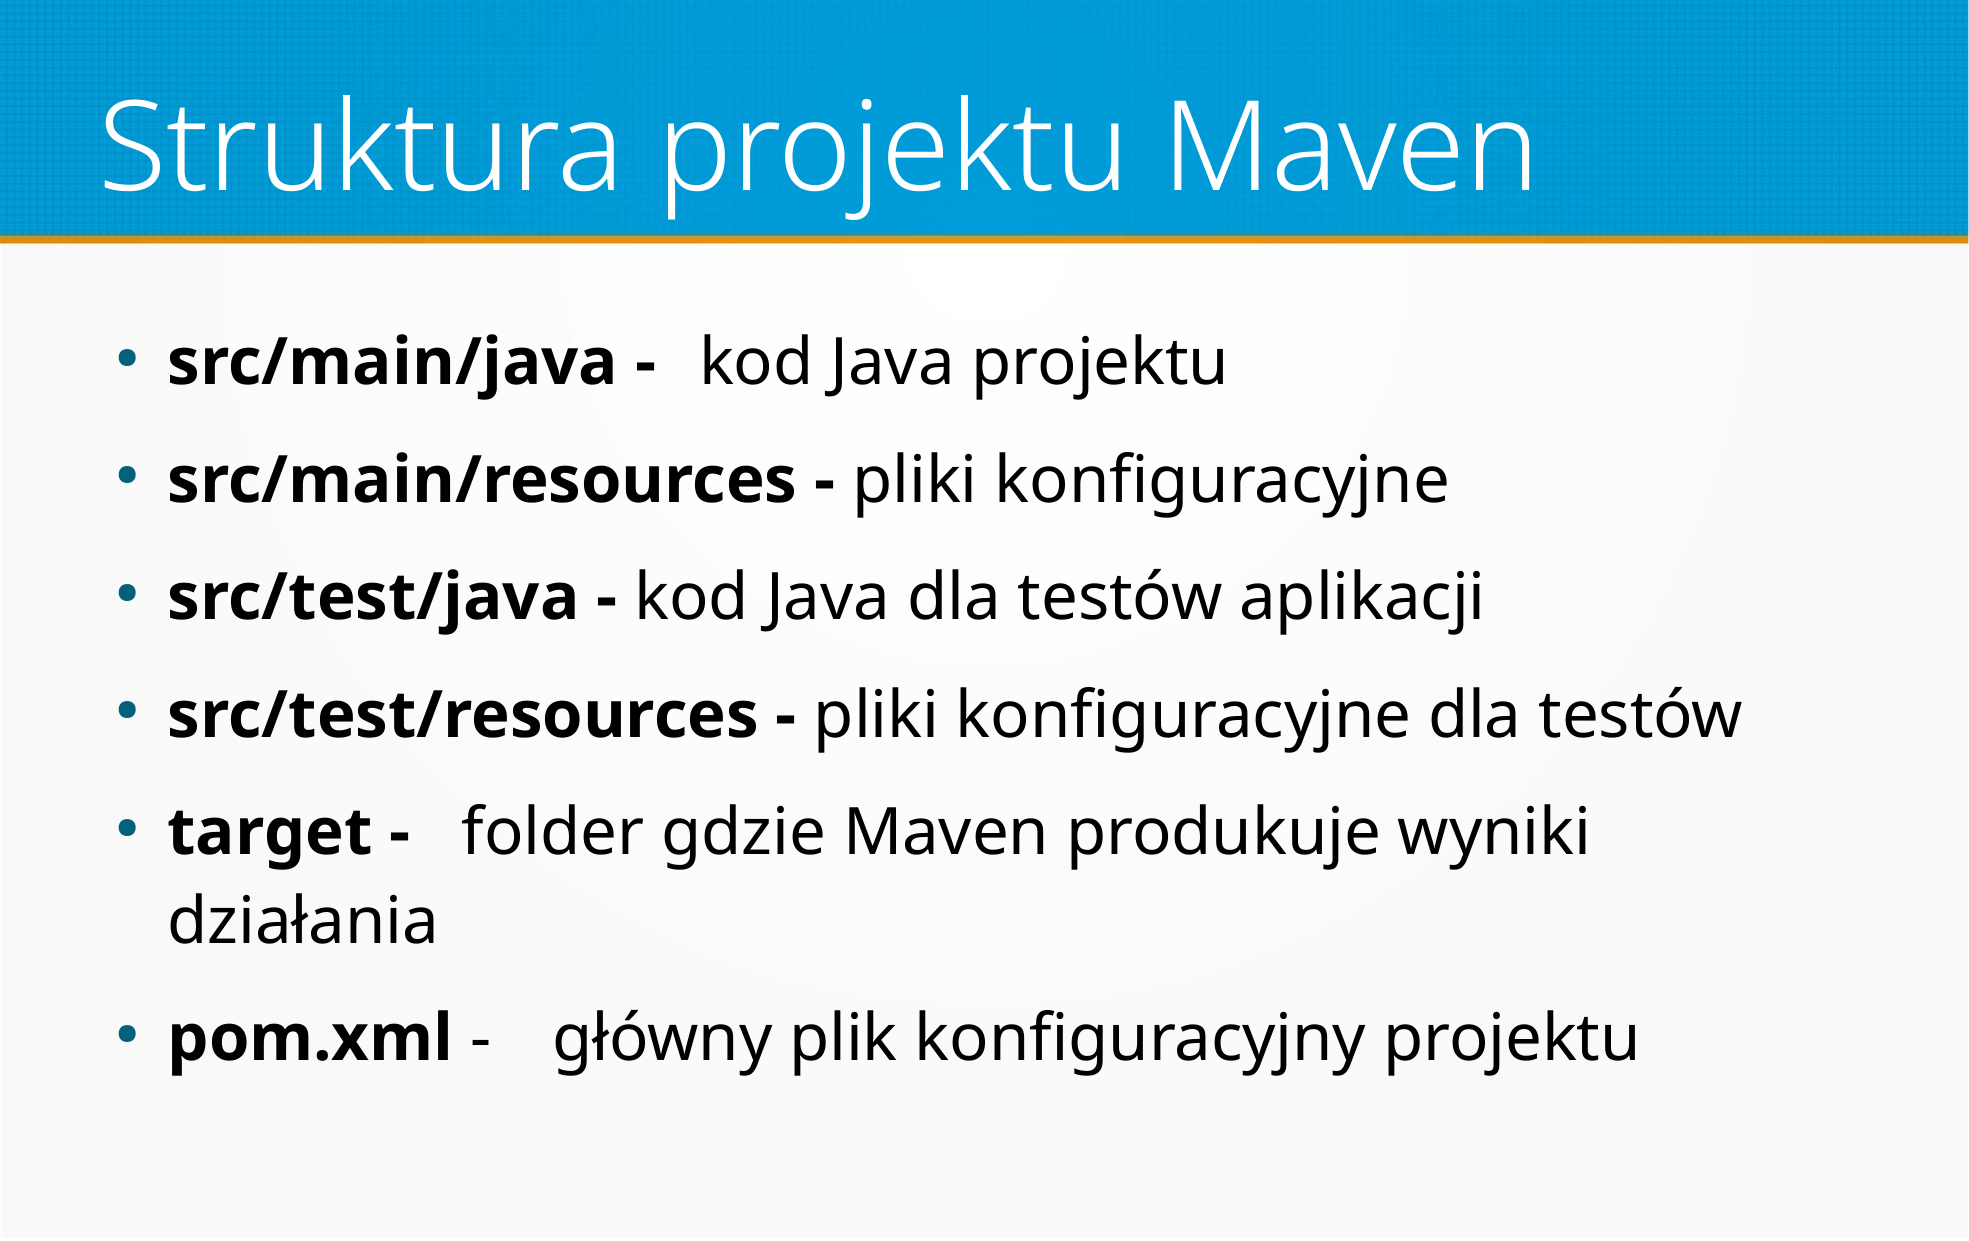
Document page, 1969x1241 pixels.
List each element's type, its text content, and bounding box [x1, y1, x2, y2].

picture [0, 233, 1969, 1241]
list src/main/java - kod Java projektu src/main/resources - pliki konfiguracyjne src/test/java - kod Java dla testów aplikacji src/test/resources - pliki konfiguracyjne dla testów target - folder gdzie Maven produkuje wyniki działania pom.xml - główny plik konfiguracyjny projektu [98, 315, 1861, 1081]
title Struktura projektu Maven [98, 19, 1870, 227]
